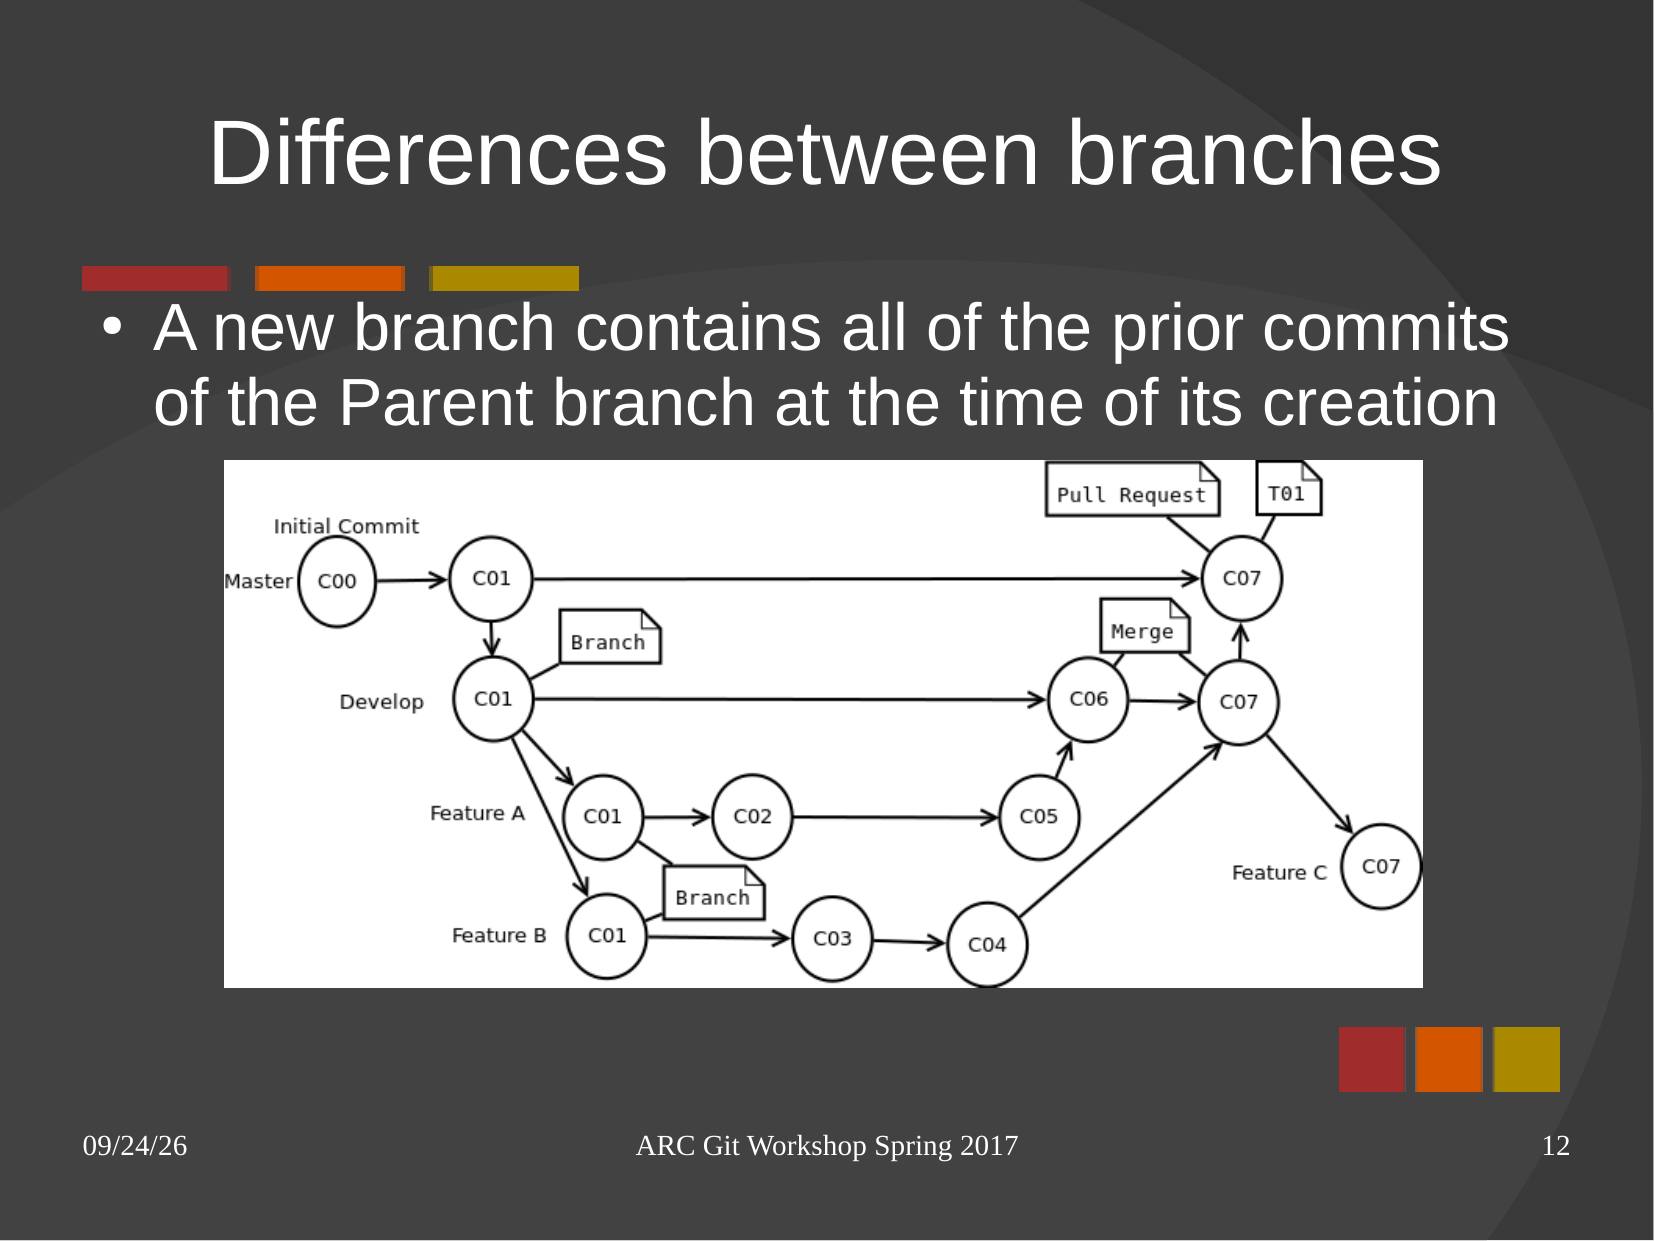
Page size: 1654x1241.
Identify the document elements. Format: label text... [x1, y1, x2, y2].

picture [224, 460, 1423, 988]
title Differences between branches [82, 49, 1571, 257]
list A new branch contains all of the prior commits of the Parent branch at the time of its creation [82, 290, 1571, 1010]
picture [1339, 1027, 1560, 1092]
picture [82, 266, 579, 290]
